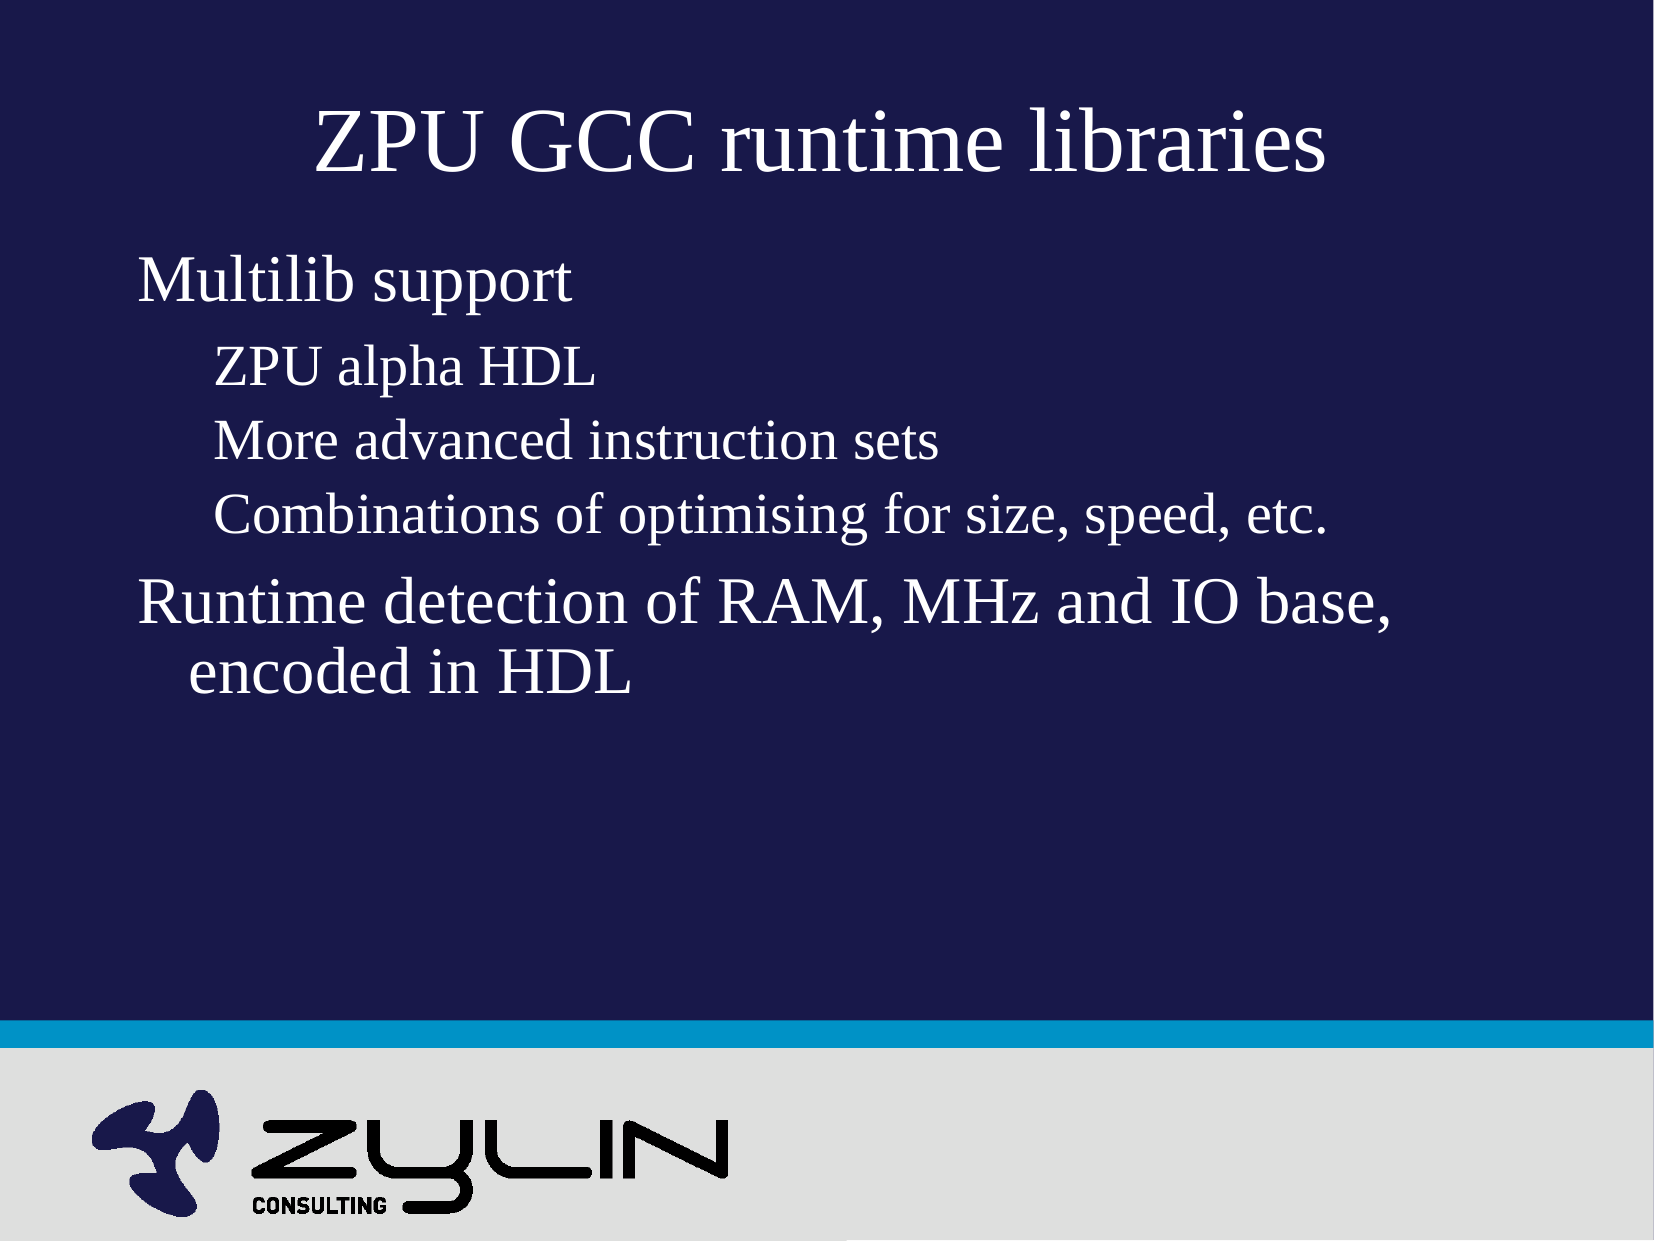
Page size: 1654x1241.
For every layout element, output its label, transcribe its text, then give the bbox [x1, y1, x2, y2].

text_box [0, 1020, 1654, 1241]
picture [0, 1049, 812, 1241]
title ZPU GCC runtime libraries [117, 79, 1526, 206]
list Multilib support ZPU alpha HDL More advanced instruction sets Combinations of optimising for size, speed, etc. Runtime detection of RAM, MHz and IO base, encoded in HDL [120, 245, 1533, 1020]
